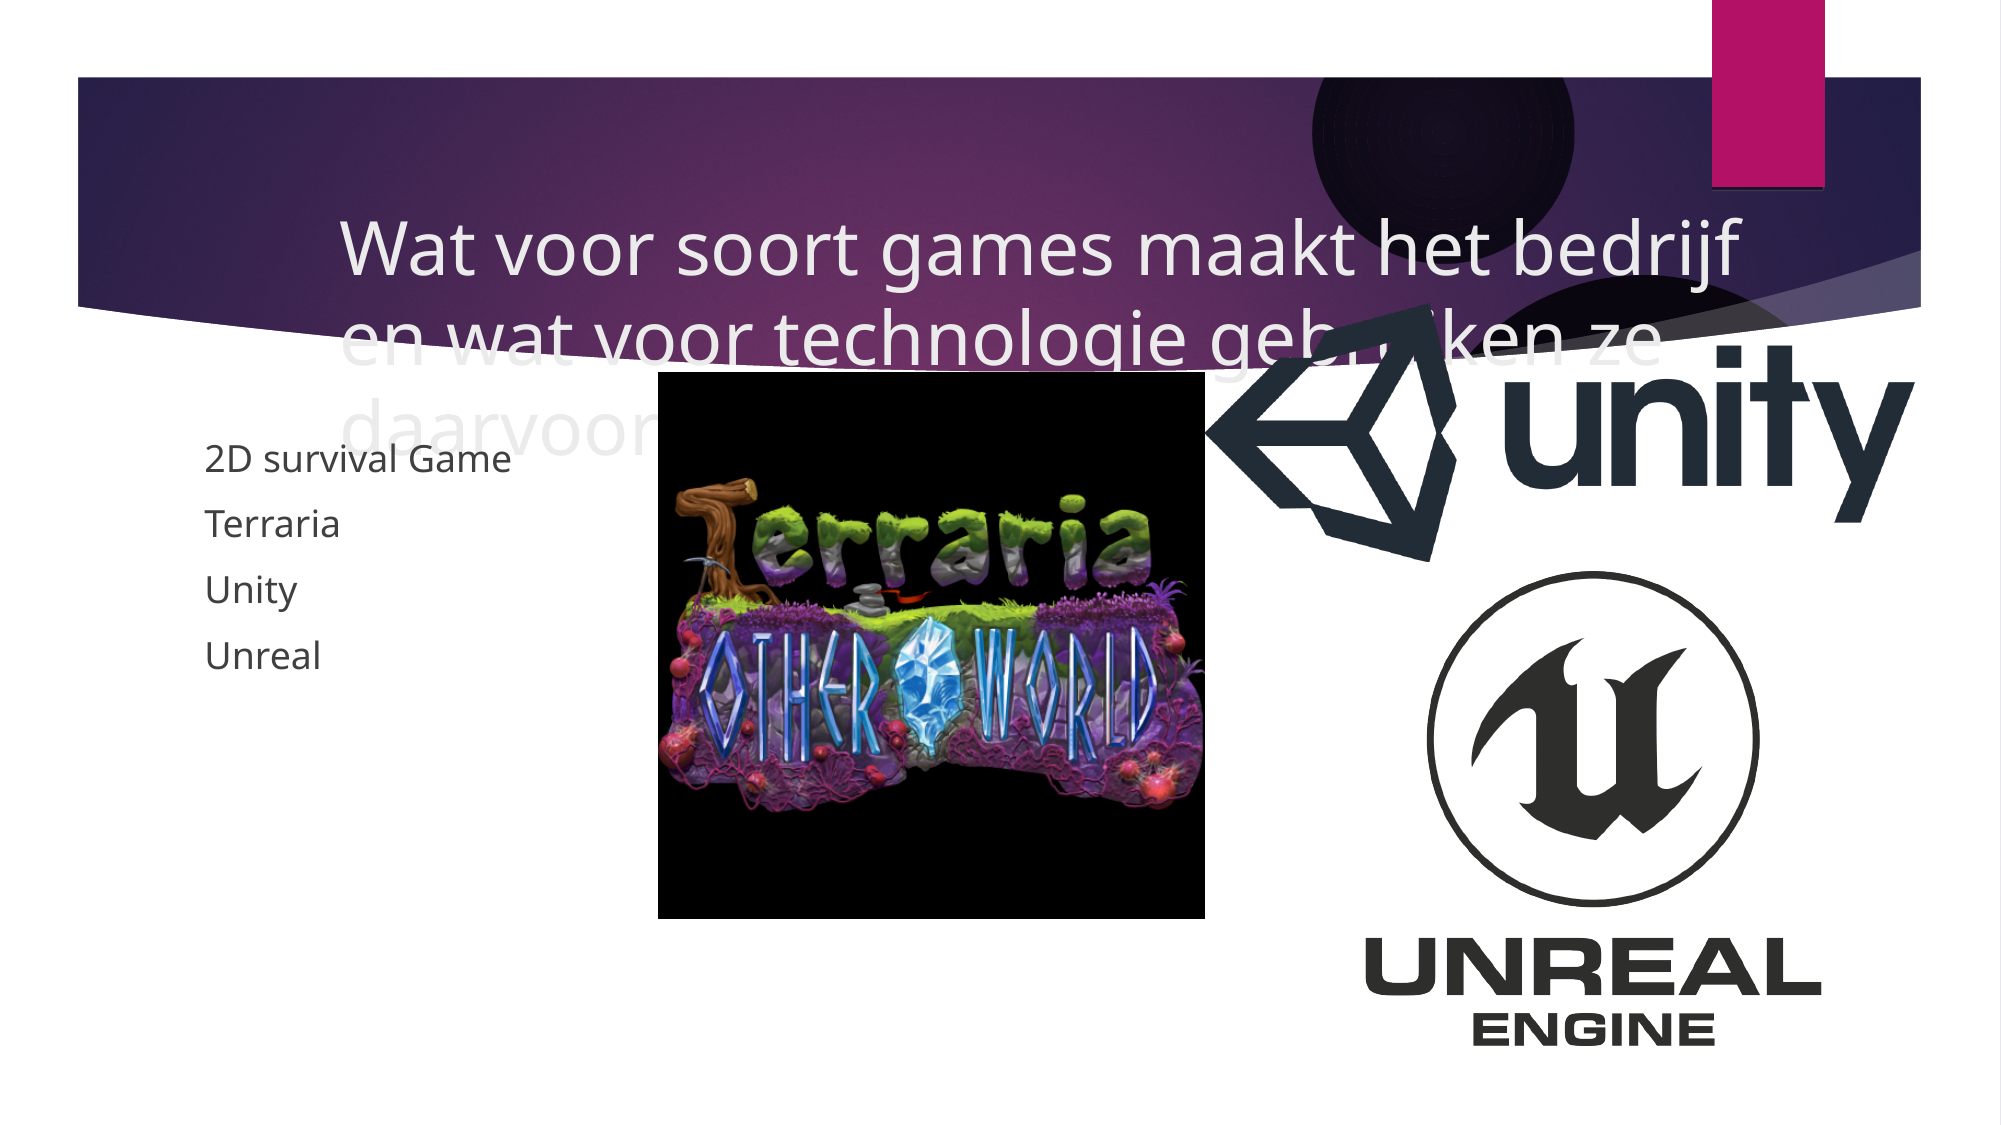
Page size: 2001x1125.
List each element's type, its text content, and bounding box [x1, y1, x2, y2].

picture [658, 303, 1915, 919]
list 2D survival Game Terraria Unity Unreal [189, 427, 1638, 988]
title Wat voor soort games maakt het bedrijf en wat voor technologie gebruiken ze daarvoor? [324, 193, 1762, 310]
picture [1356, 571, 1831, 1046]
